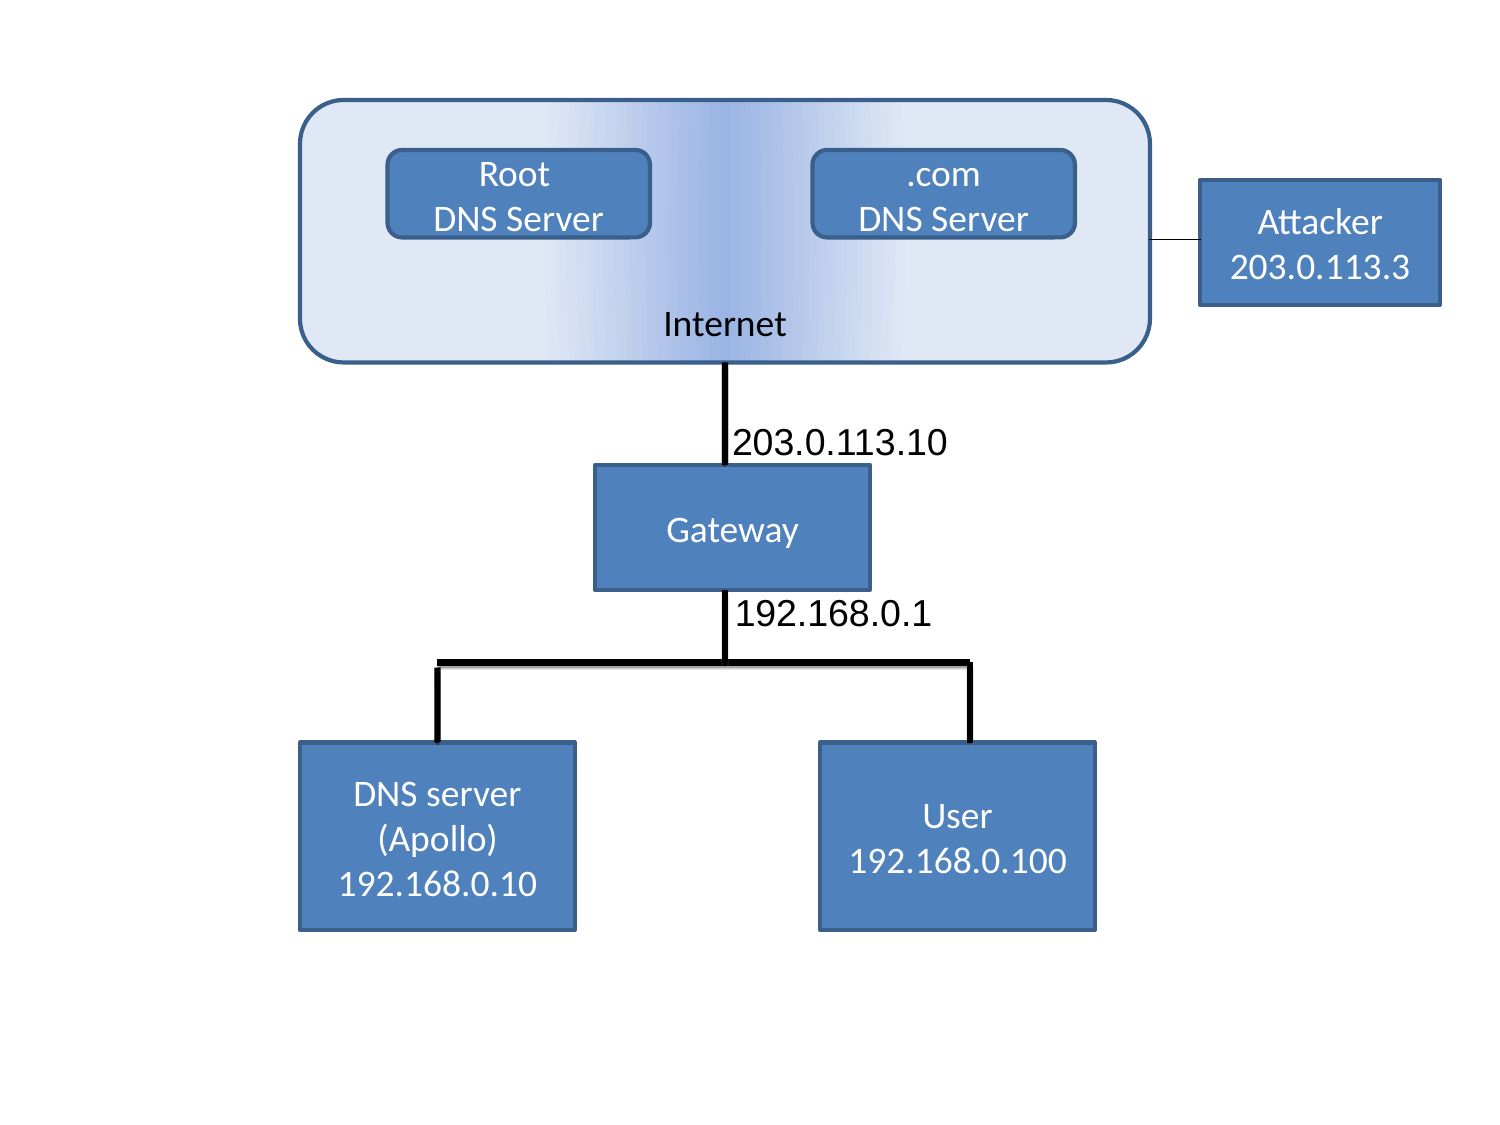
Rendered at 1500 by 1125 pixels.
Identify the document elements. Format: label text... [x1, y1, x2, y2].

text_box 192.168.0.1 [720, 585, 976, 642]
text_box User 192.168.0.100 [820, 742, 1096, 931]
text_box 203.0.113.10 [717, 414, 973, 471]
text_box Gateway [595, 464, 871, 590]
text_box Root DNS Server [387, 149, 651, 238]
text_box Attacker 203.0.113.3 [1200, 179, 1441, 305]
text_box .com DNS Server [812, 149, 1075, 238]
text_box Internet [299, 99, 1150, 363]
text_box DNS server (Apollo) 192.168.0.10 [300, 742, 575, 931]
